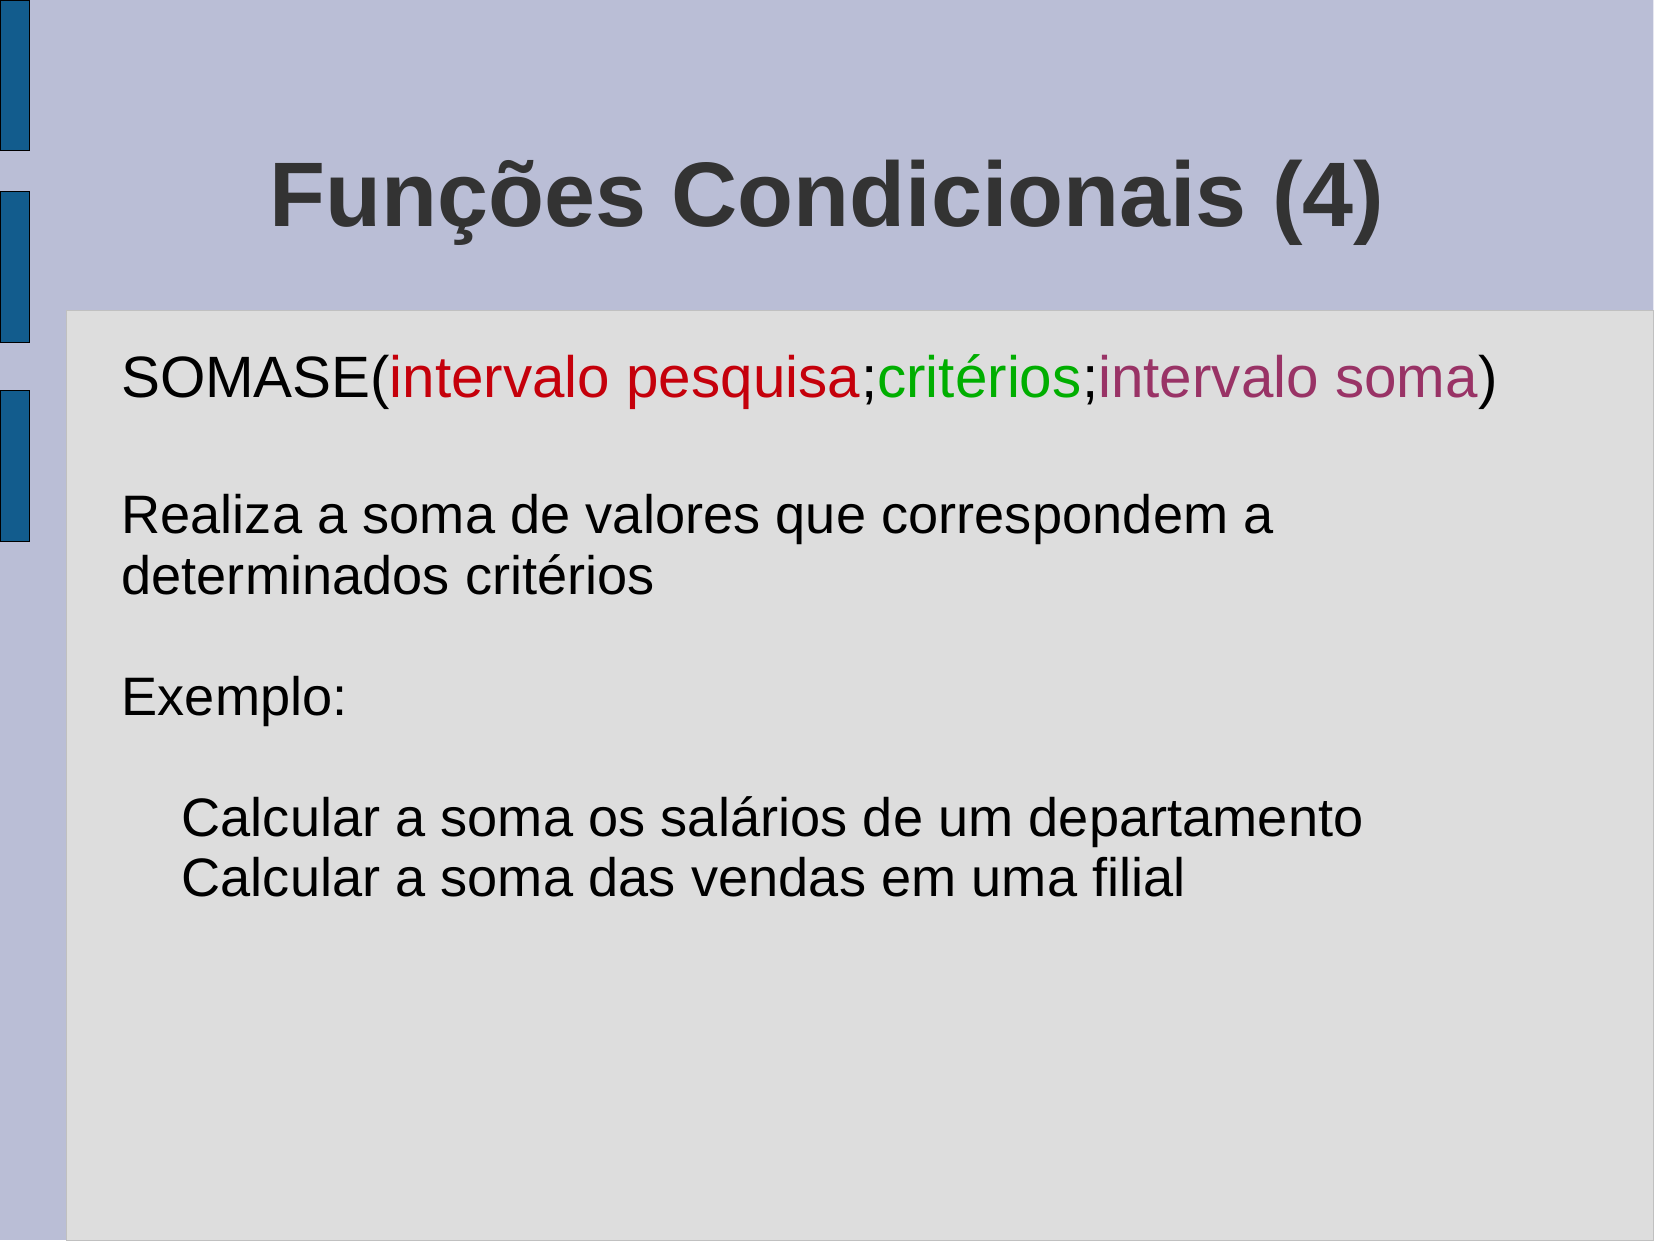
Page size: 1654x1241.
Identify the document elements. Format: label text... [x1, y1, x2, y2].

title Funções Condicionais (4) [121, 98, 1534, 291]
list SOMASE(intervalo pesquisa;critérios;intervalo soma) Realiza a soma de valores que correspondem a determinados critérios Exemplo: Calcular a soma os salários de um departamento Calcular a soma das vendas em uma filial [121, 344, 1534, 1112]
